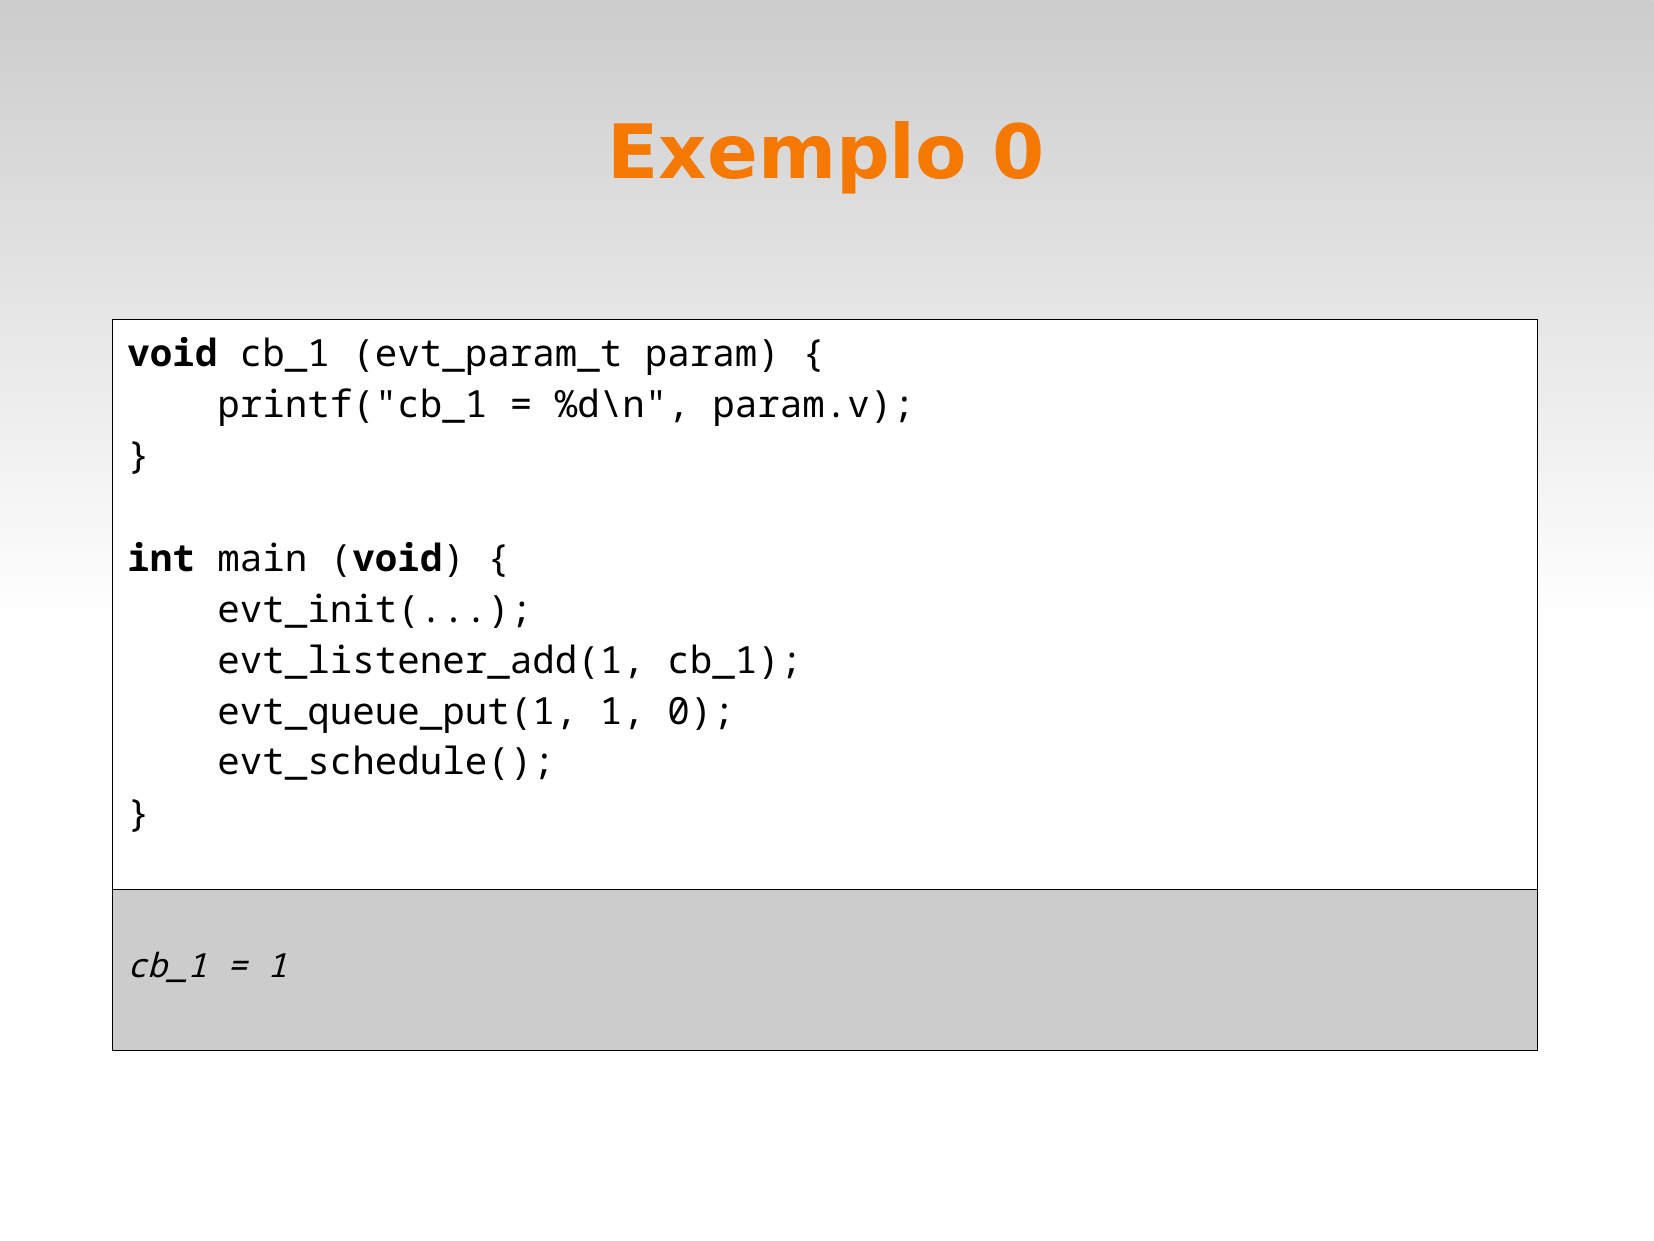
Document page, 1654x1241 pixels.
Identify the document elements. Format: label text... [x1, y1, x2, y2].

title Exemplo 0 [82, 49, 1571, 257]
text_box void cb_1 (evt_param_t param) { printf("cb_1 = %d\n", param.v); } int main (void) { evt_init(...); evt_listener_add(1, cb_1); evt_queue_put(1, 1, 0); evt_schedule(); } [112, 319, 1538, 816]
text_box cb_1 = 1 [112, 889, 1538, 1051]
